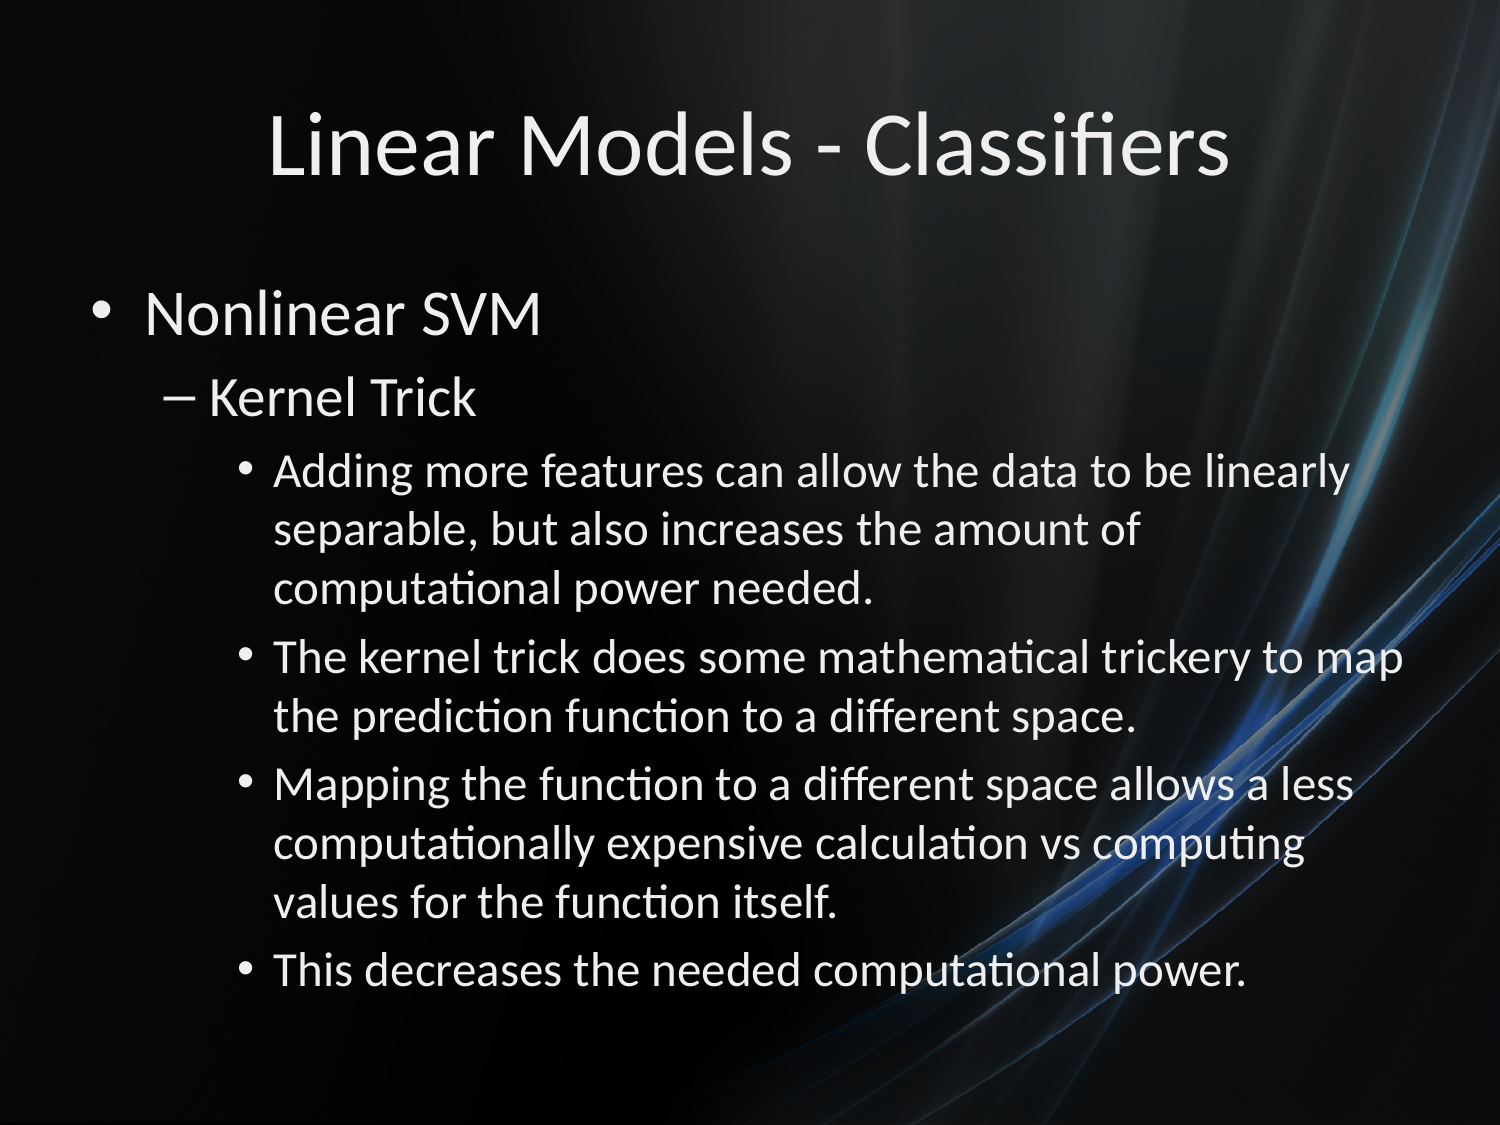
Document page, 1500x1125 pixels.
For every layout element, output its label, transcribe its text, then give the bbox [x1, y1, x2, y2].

list Nonlinear SVM Kernel Trick Adding more features can allow the data to be linearly separable, but also increases the amount of computational power needed. The kernel trick does some mathematical trickery to map the prediction function to a different space. Mapping the function to a different space allows a less computationally expensive calculation vs computing values for the function itself. This decreases the needed computational power. [75, 262, 1425, 1005]
title Linear Models - Classifiers [75, 45, 1425, 233]
picture [0, 0, 1500, 1125]
